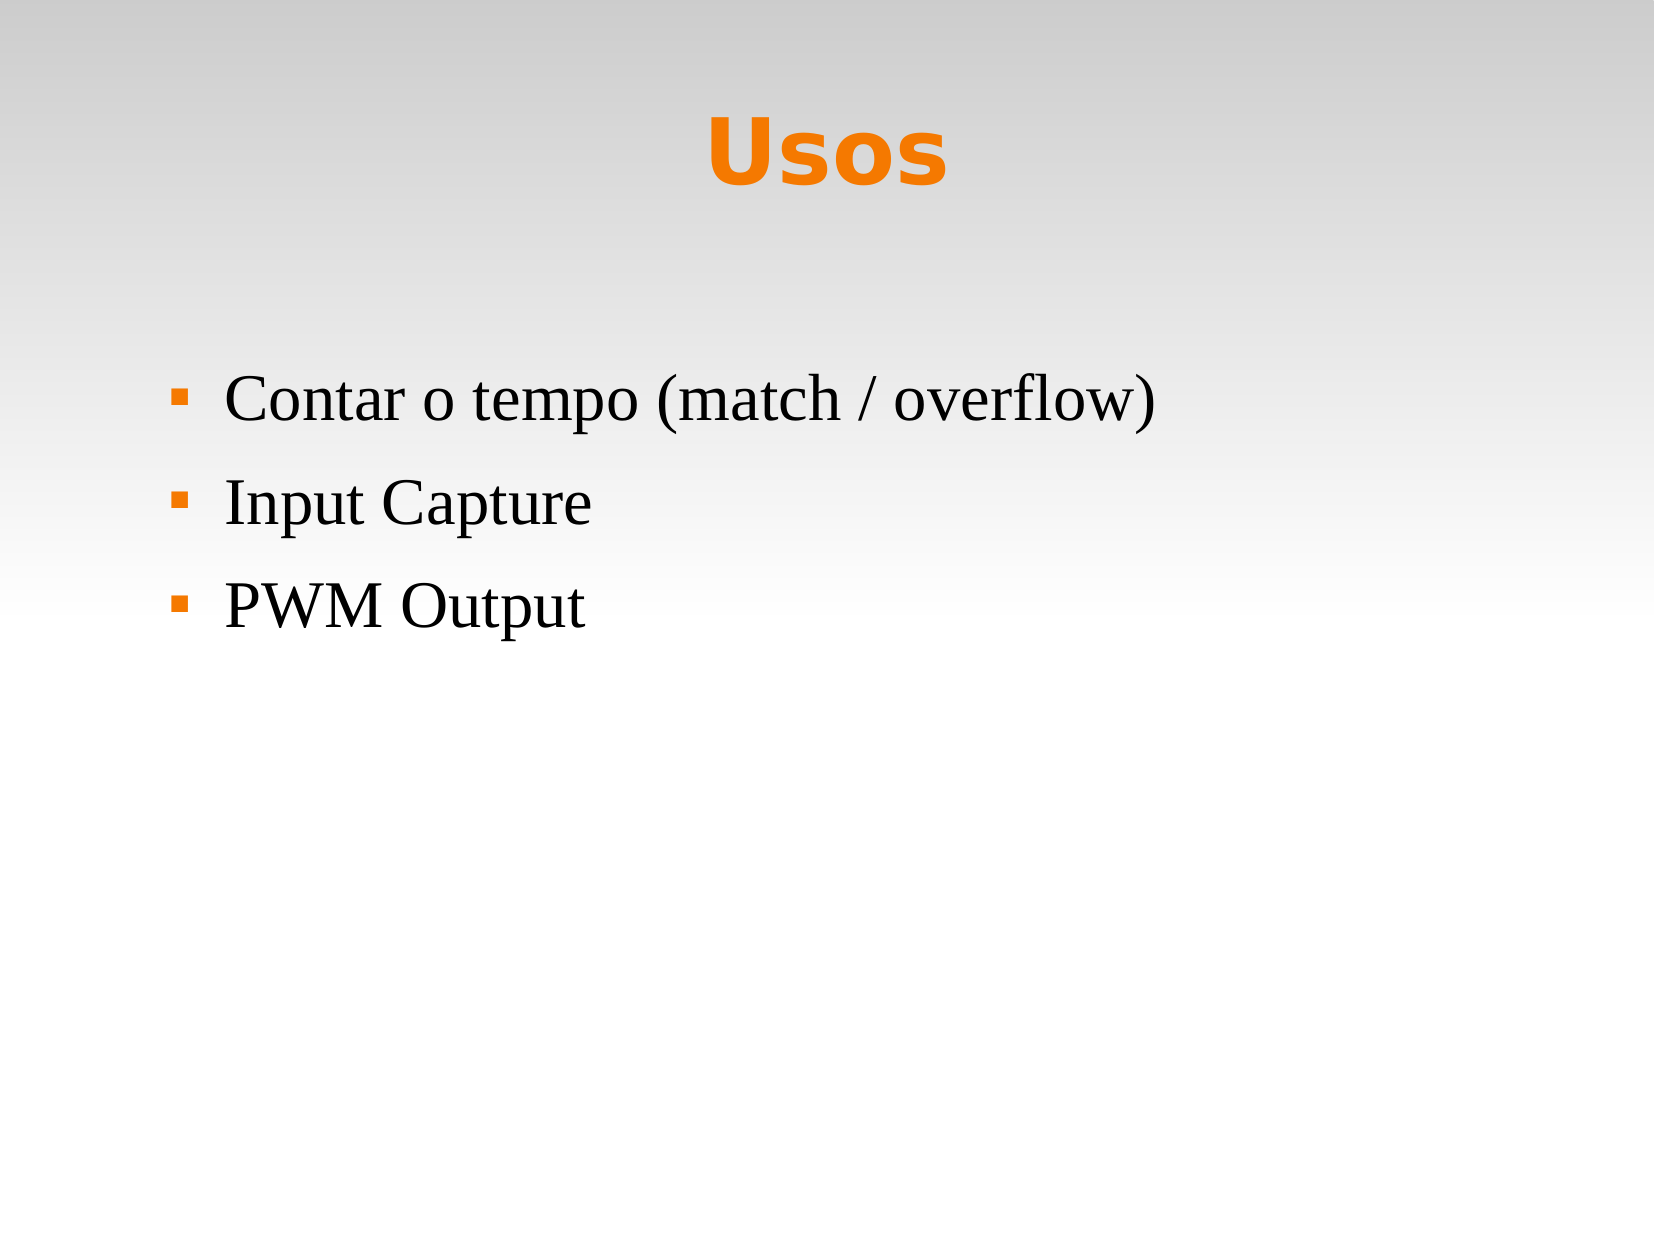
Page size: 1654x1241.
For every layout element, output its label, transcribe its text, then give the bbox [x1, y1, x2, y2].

list Contar o tempo (match / overflow) Input Capture PWM Output [82, 361, 1571, 1180]
title Usos [82, 49, 1571, 257]
